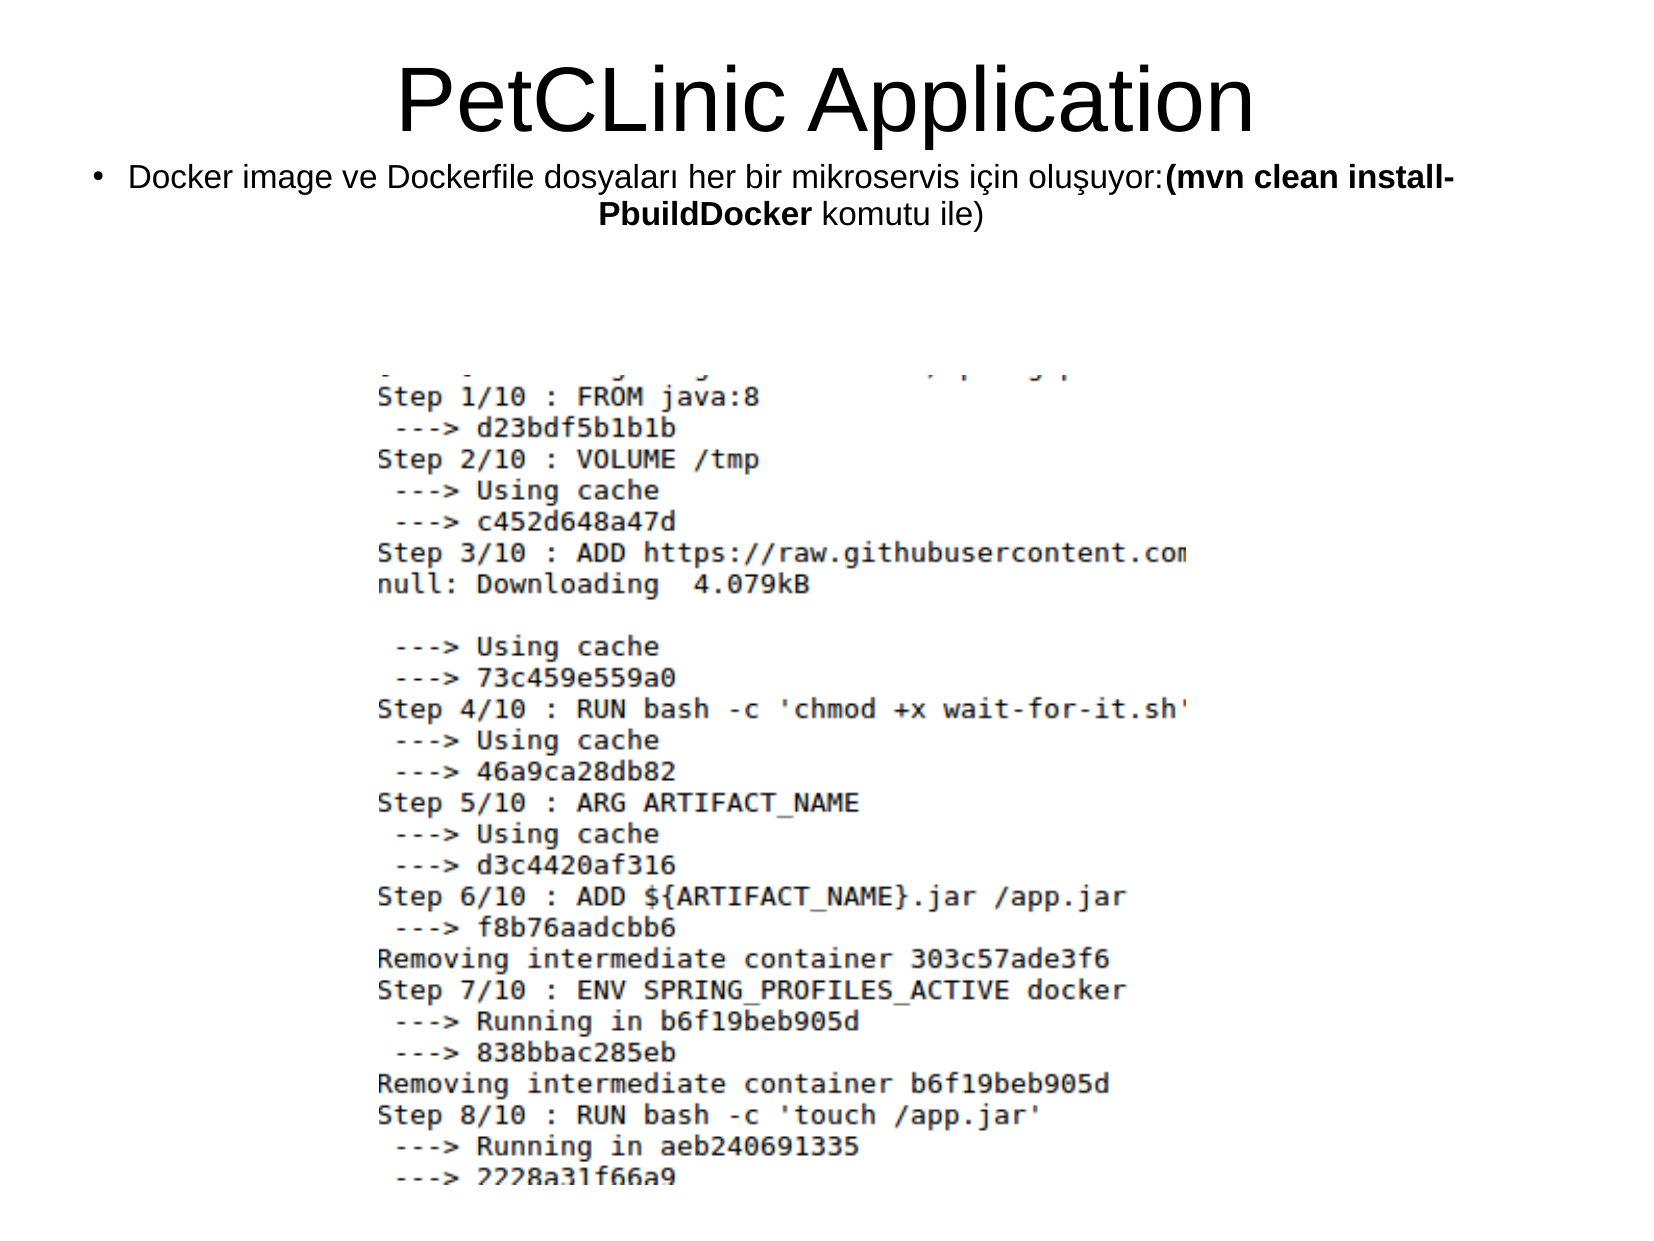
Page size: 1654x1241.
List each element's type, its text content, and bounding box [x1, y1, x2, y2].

subtitle Docker image ve Dockerfile dosyaları her bir mikroservis için oluşuyor:(mvn clean install-PbuildDocker komutu ile) [30, 157, 1518, 233]
title PetCLinic Application [82, 48, 1571, 152]
picture [379, 375, 1186, 1186]
